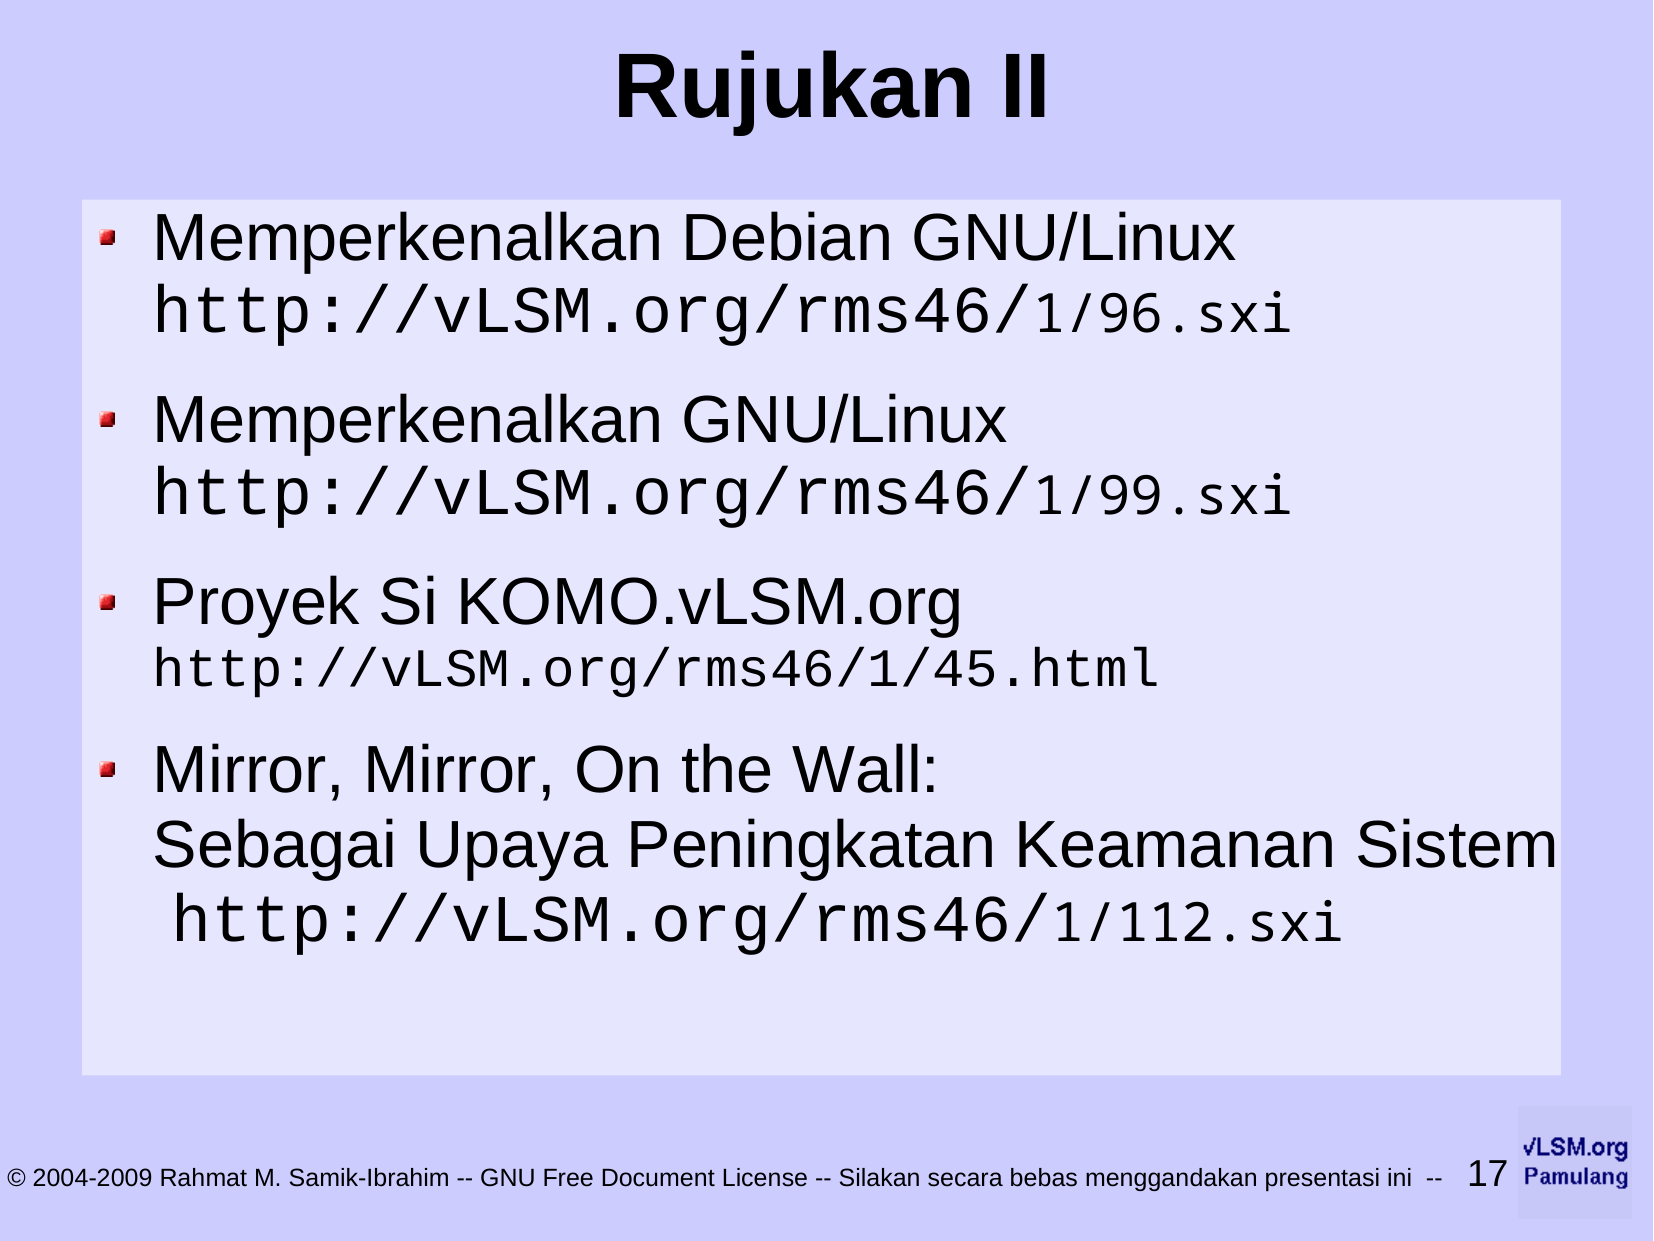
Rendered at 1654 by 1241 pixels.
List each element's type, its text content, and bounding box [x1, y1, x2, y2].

picture [1518, 1106, 1632, 1219]
list Memperkenalkan Debian GNU/Linux http://vLSM.org/rms46/1/96.sxi Memperkenalkan GNU/Linux http://vLSM.org/rms46/1/99.sxi Proyek Si KOMO.vLSM.org http://vLSM.org/rms46/1/45.html Mirror, Mirror, On the Wall: Sebagai Upaya Peningkatan Keamanan Sistem http://vLSM.org/rms46/1/112.sxi [82, 199, 1561, 1076]
title Rujukan II [40, 27, 1625, 146]
